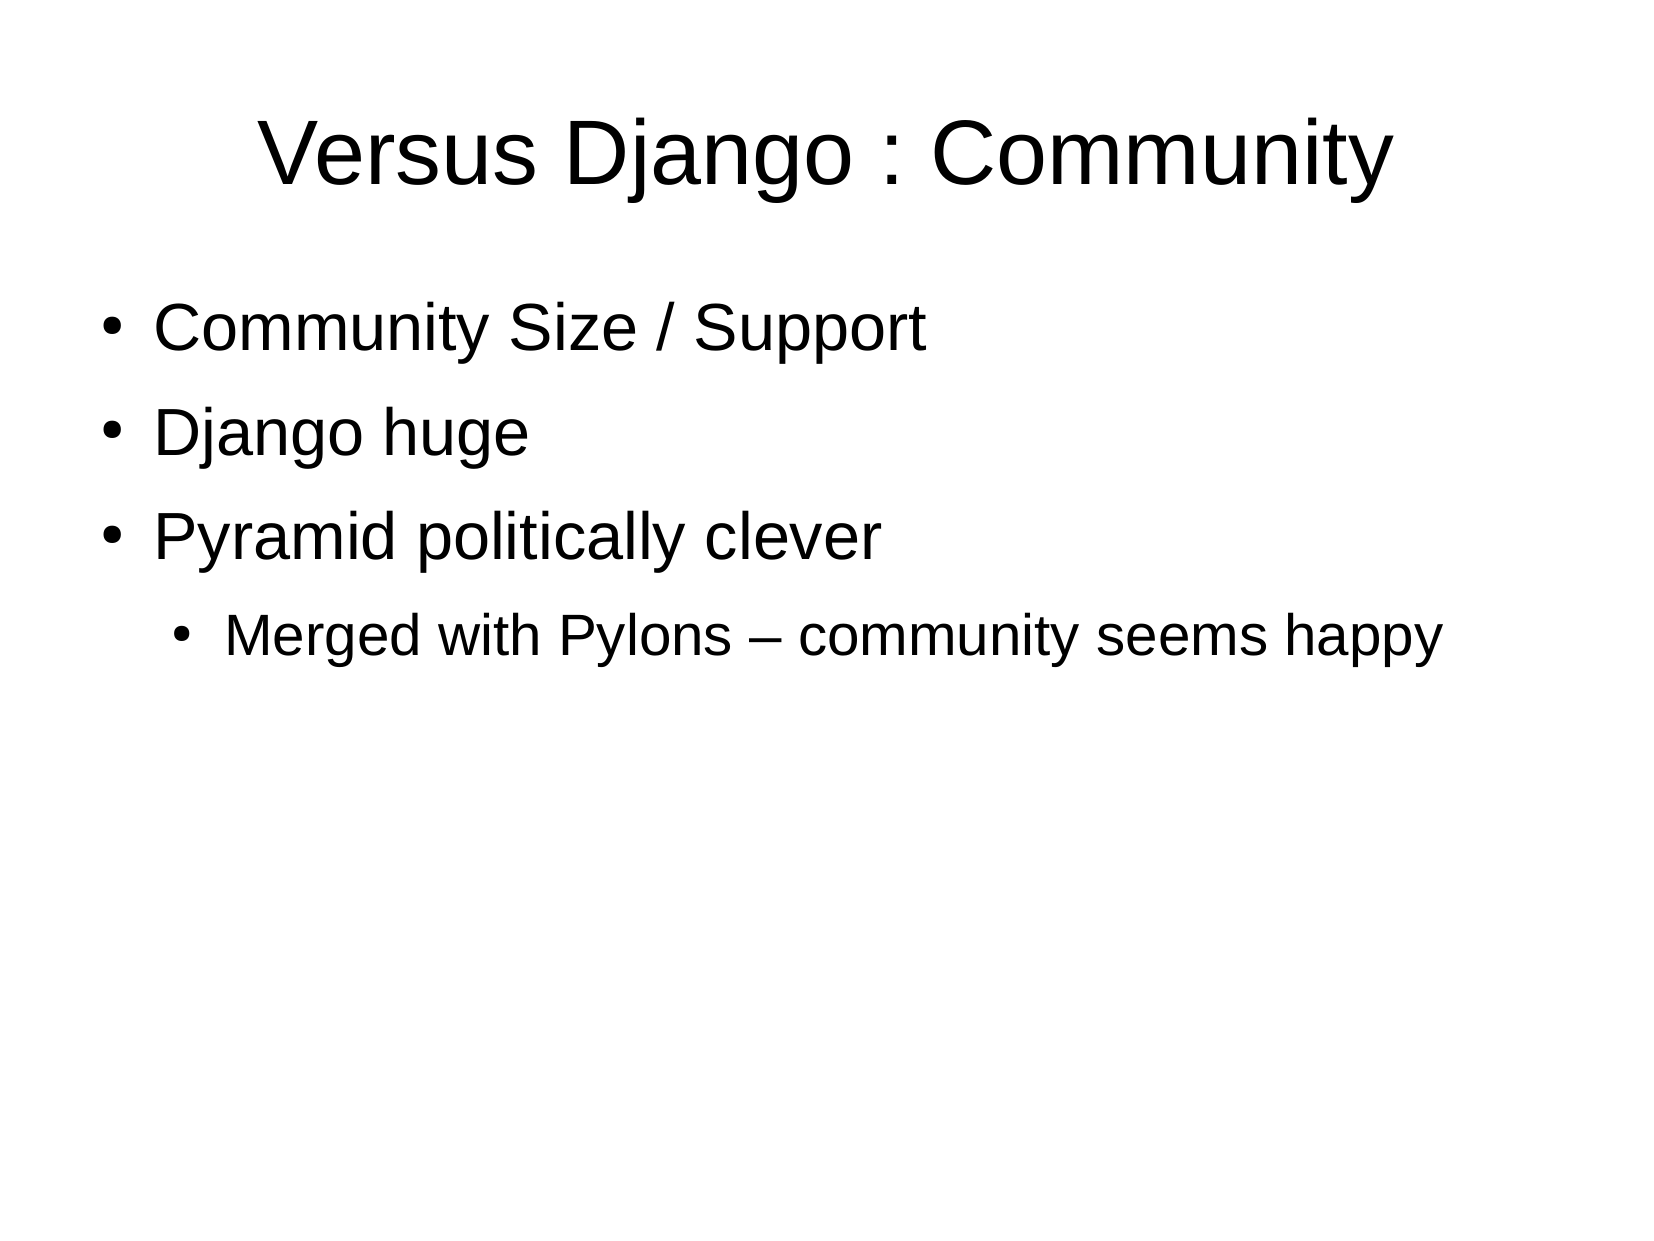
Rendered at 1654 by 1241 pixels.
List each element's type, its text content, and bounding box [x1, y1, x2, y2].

title Versus Django : Community [82, 49, 1571, 257]
list Community Size / Support Django huge Pyramid politically clever Merged with Pylons – community seems happy [82, 290, 1571, 1109]
